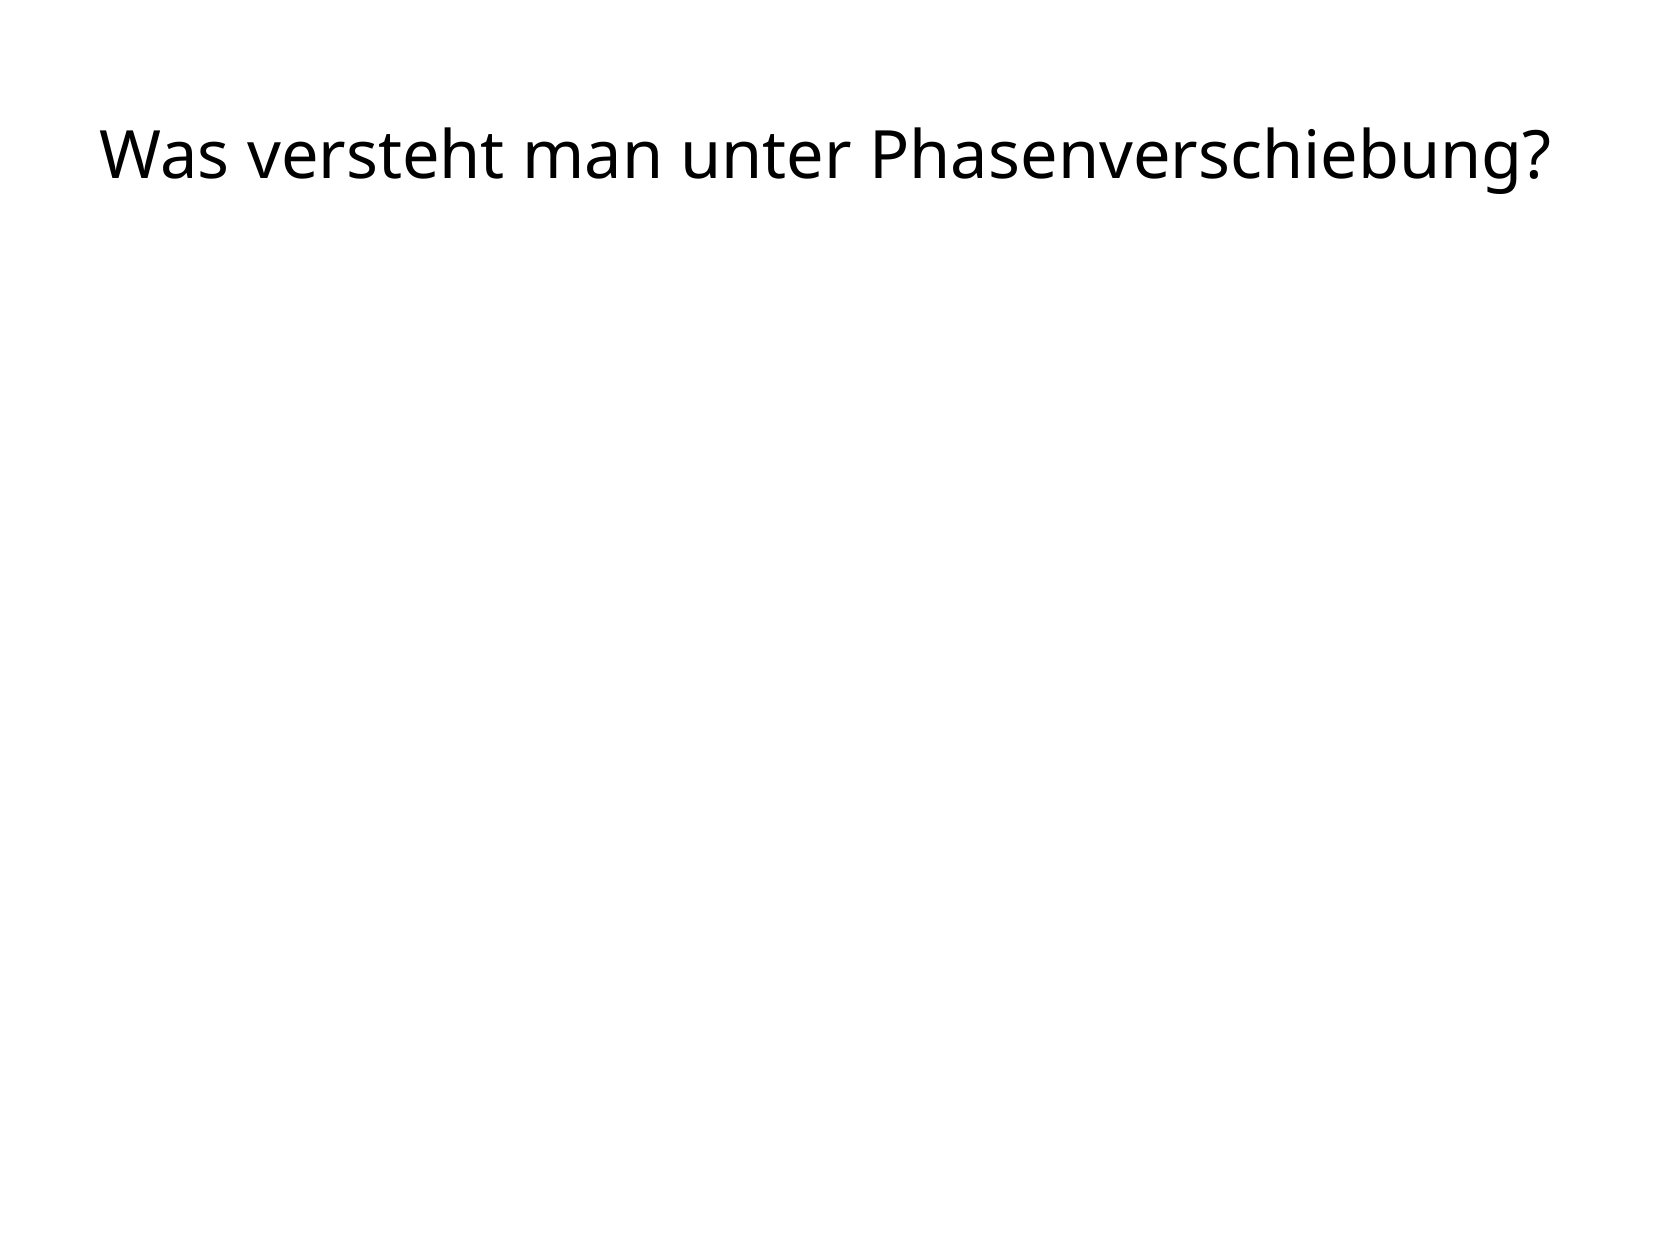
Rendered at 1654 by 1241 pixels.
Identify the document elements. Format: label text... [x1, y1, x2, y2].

title Was versteht man unter Phasenverschiebung? [82, 49, 1571, 257]
